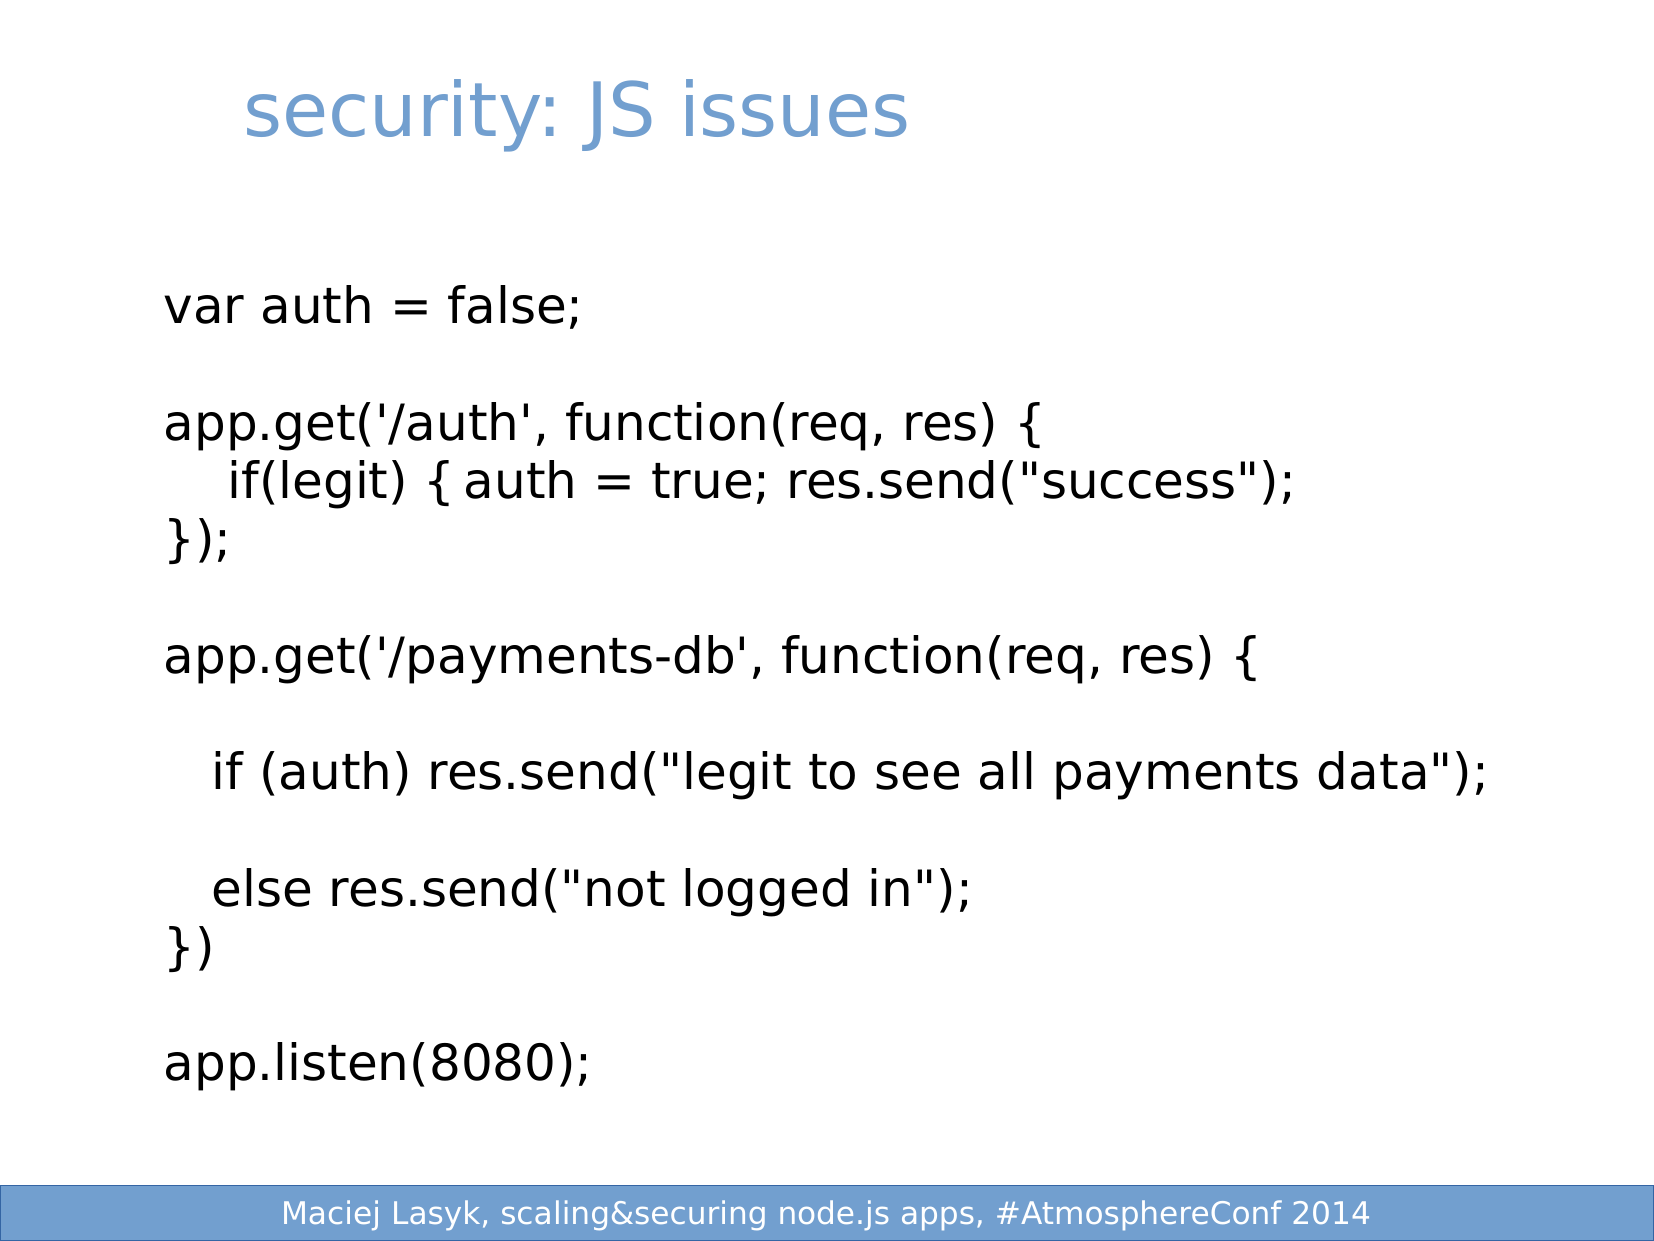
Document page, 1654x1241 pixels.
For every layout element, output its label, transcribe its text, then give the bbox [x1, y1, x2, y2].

text_box security: JS issues [228, 60, 927, 163]
text_box Maciej Lasyk, scaling&securing node.js apps, #AtmosphereConf 2014 [266, 1188, 1388, 1240]
text_box var auth = false; app.get('/auth', function(req, res) { if(legit) { auth = true; res.send("success"); }); app.get('/payments-db', function(req, res) { if (auth) res.send("legit to see all payments data"); else res.send("not logged in"); }) app.listen(8080); [148, 270, 1505, 1101]
text_box [0, 1185, 1654, 1241]
